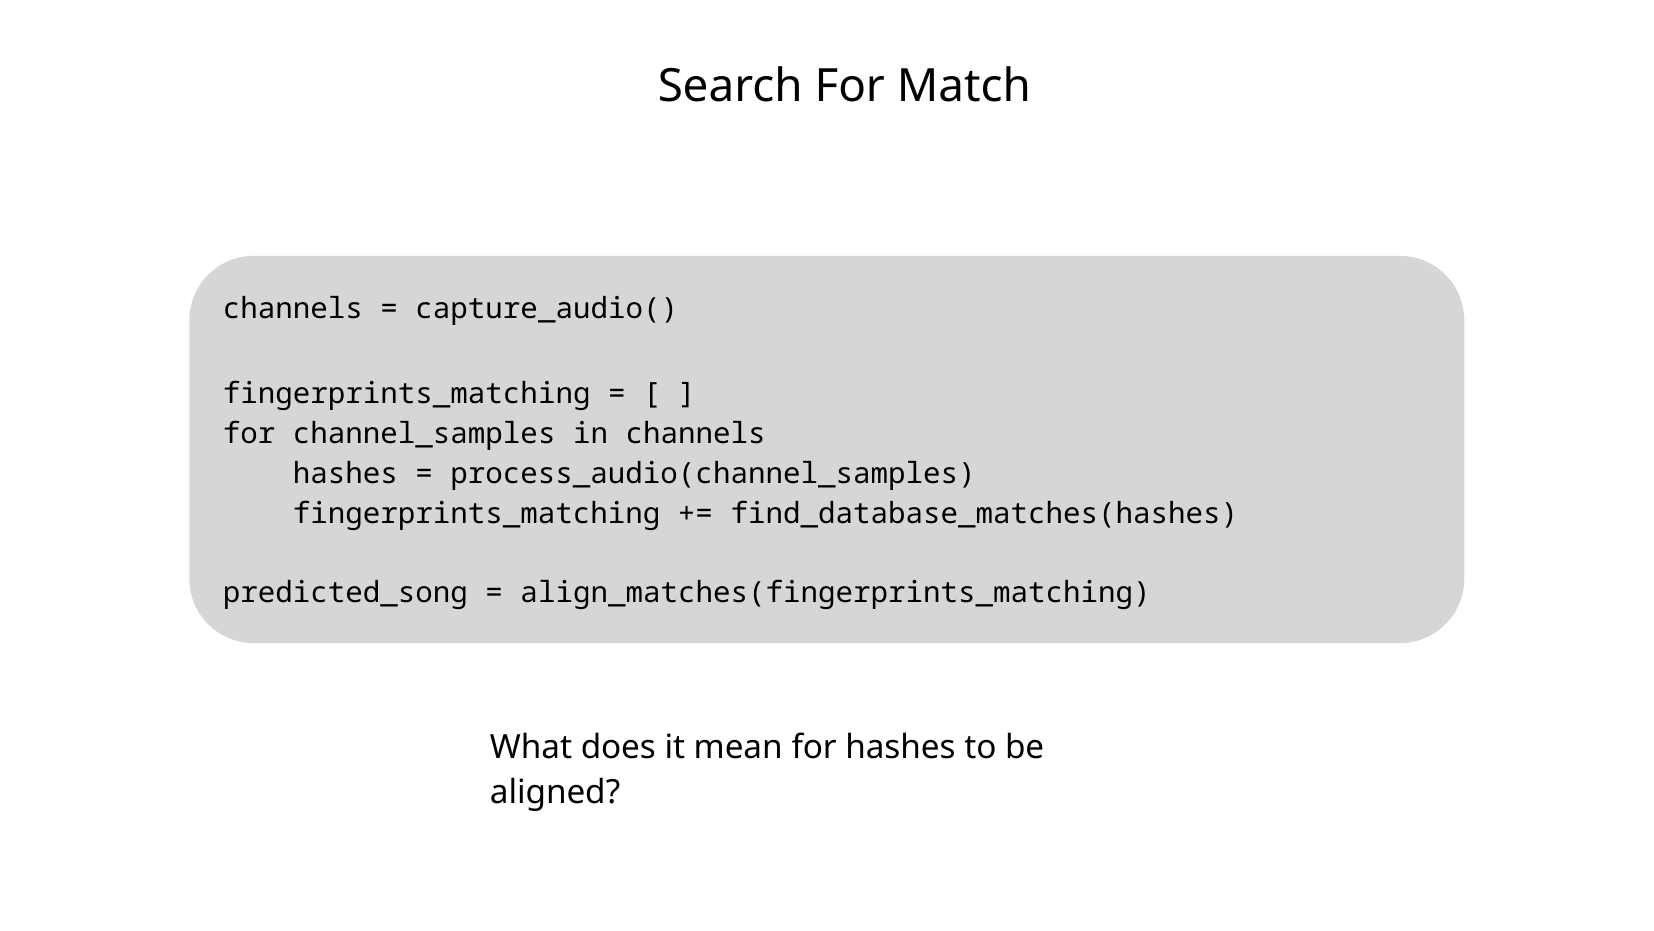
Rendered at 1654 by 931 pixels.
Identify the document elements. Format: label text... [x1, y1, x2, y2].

text_box What does it mean for hashes to be aligned? [475, 715, 1179, 806]
text_box channels = capture_audio() fingerprints_matching = [ ] for channel_samples in channels hashes = process_audio(channel_samples) fingerprints_matching += find_database_matches(hashes) predicted_song = align_matches(fingerprints_matching) [189, 255, 1465, 644]
text_box Search For Match [242, 45, 1411, 136]
